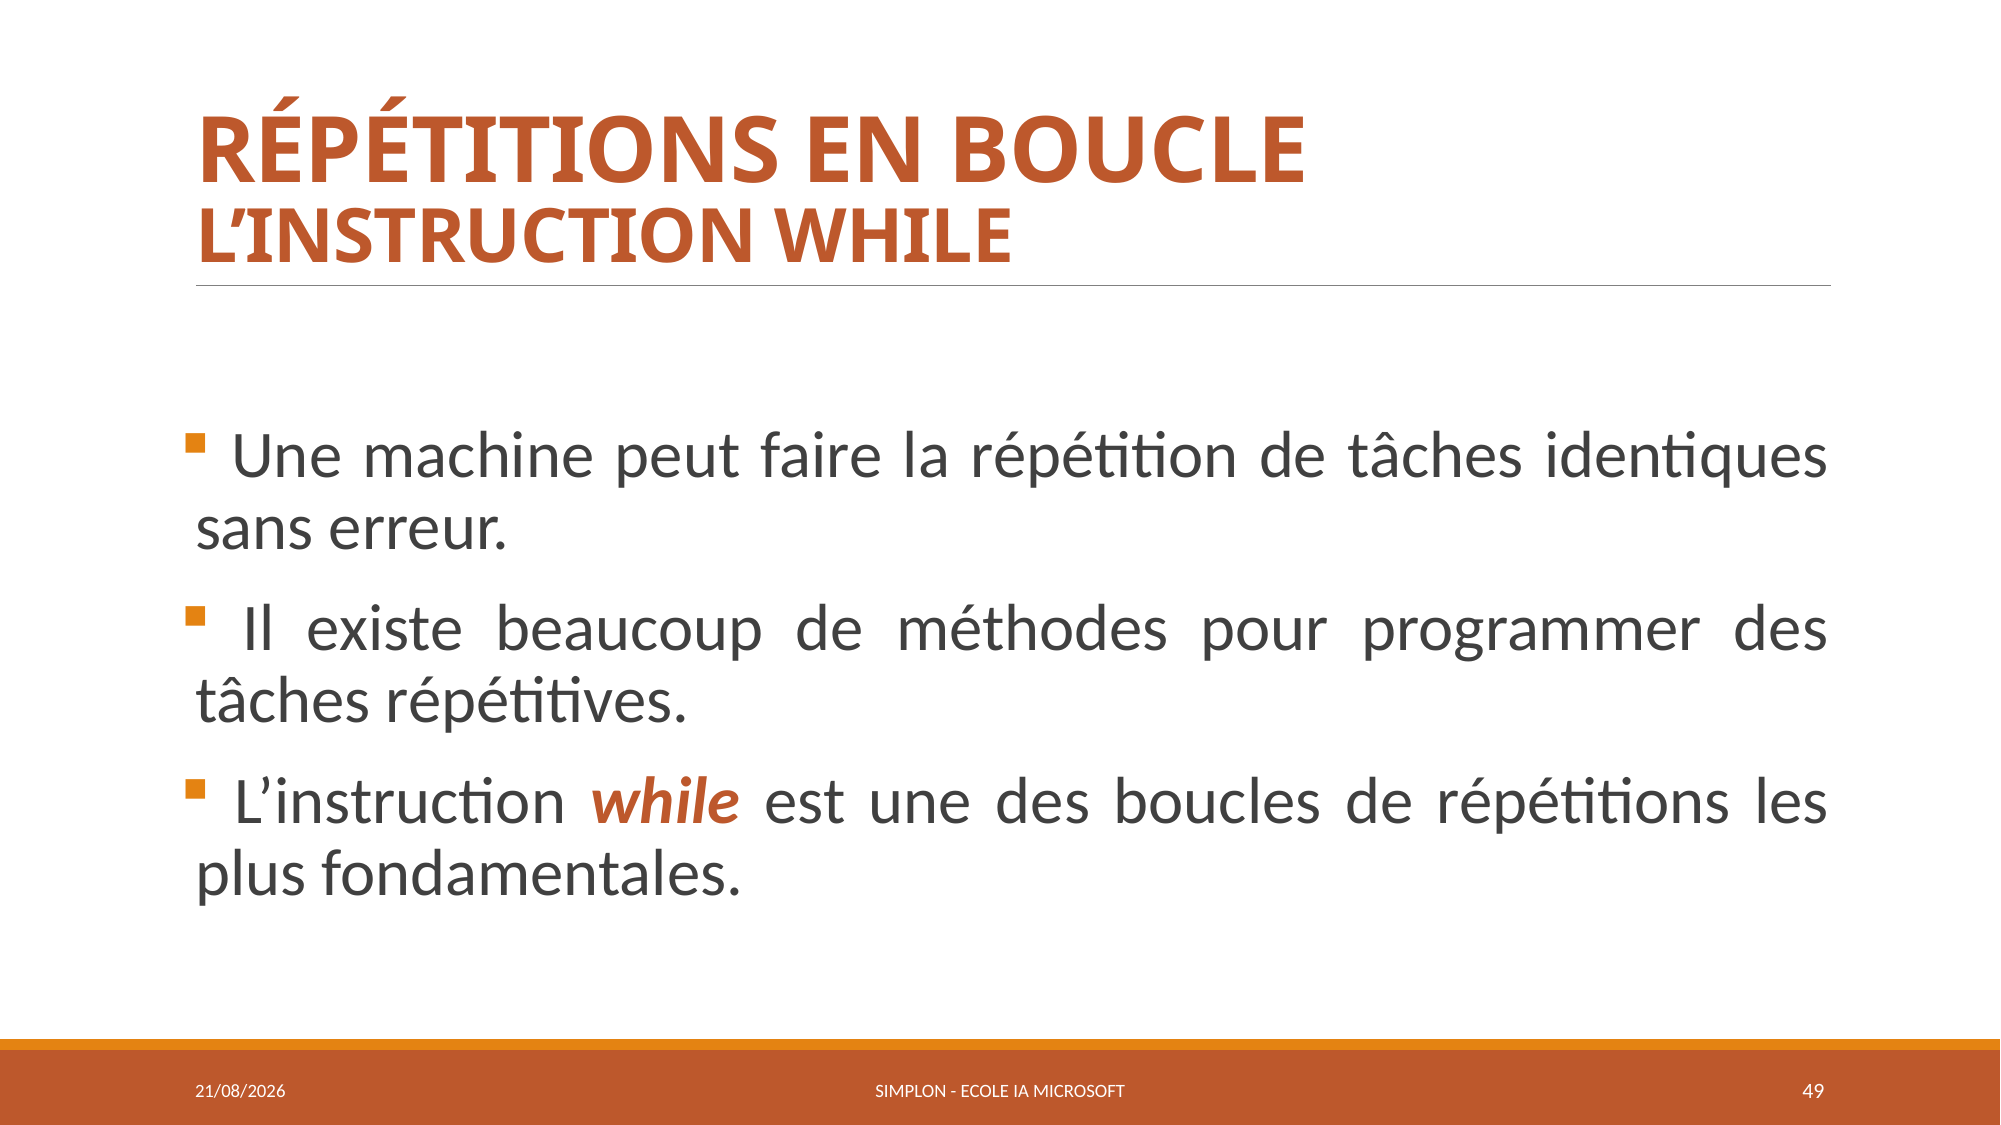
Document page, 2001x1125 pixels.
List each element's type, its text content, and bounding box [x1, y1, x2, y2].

list Une machine peut faire la répétition de tâches identiques sans erreur. Il existe beaucoup de méthodes pour programmer des tâches répétitives. L’instruction while est une des boucles de répétitions les plus fondamentales. [180, 302, 1830, 976]
footer Simplon - Ecole IA Microsoft [604, 1059, 1396, 1120]
slide_number 16/01/2020 [180, 1059, 586, 1120]
slide_number <numéro> [1624, 1059, 1840, 1120]
title RÉPÉTITIONS EN BOUCLE L’INSTRUCTION WHILE [180, 47, 1830, 285]
